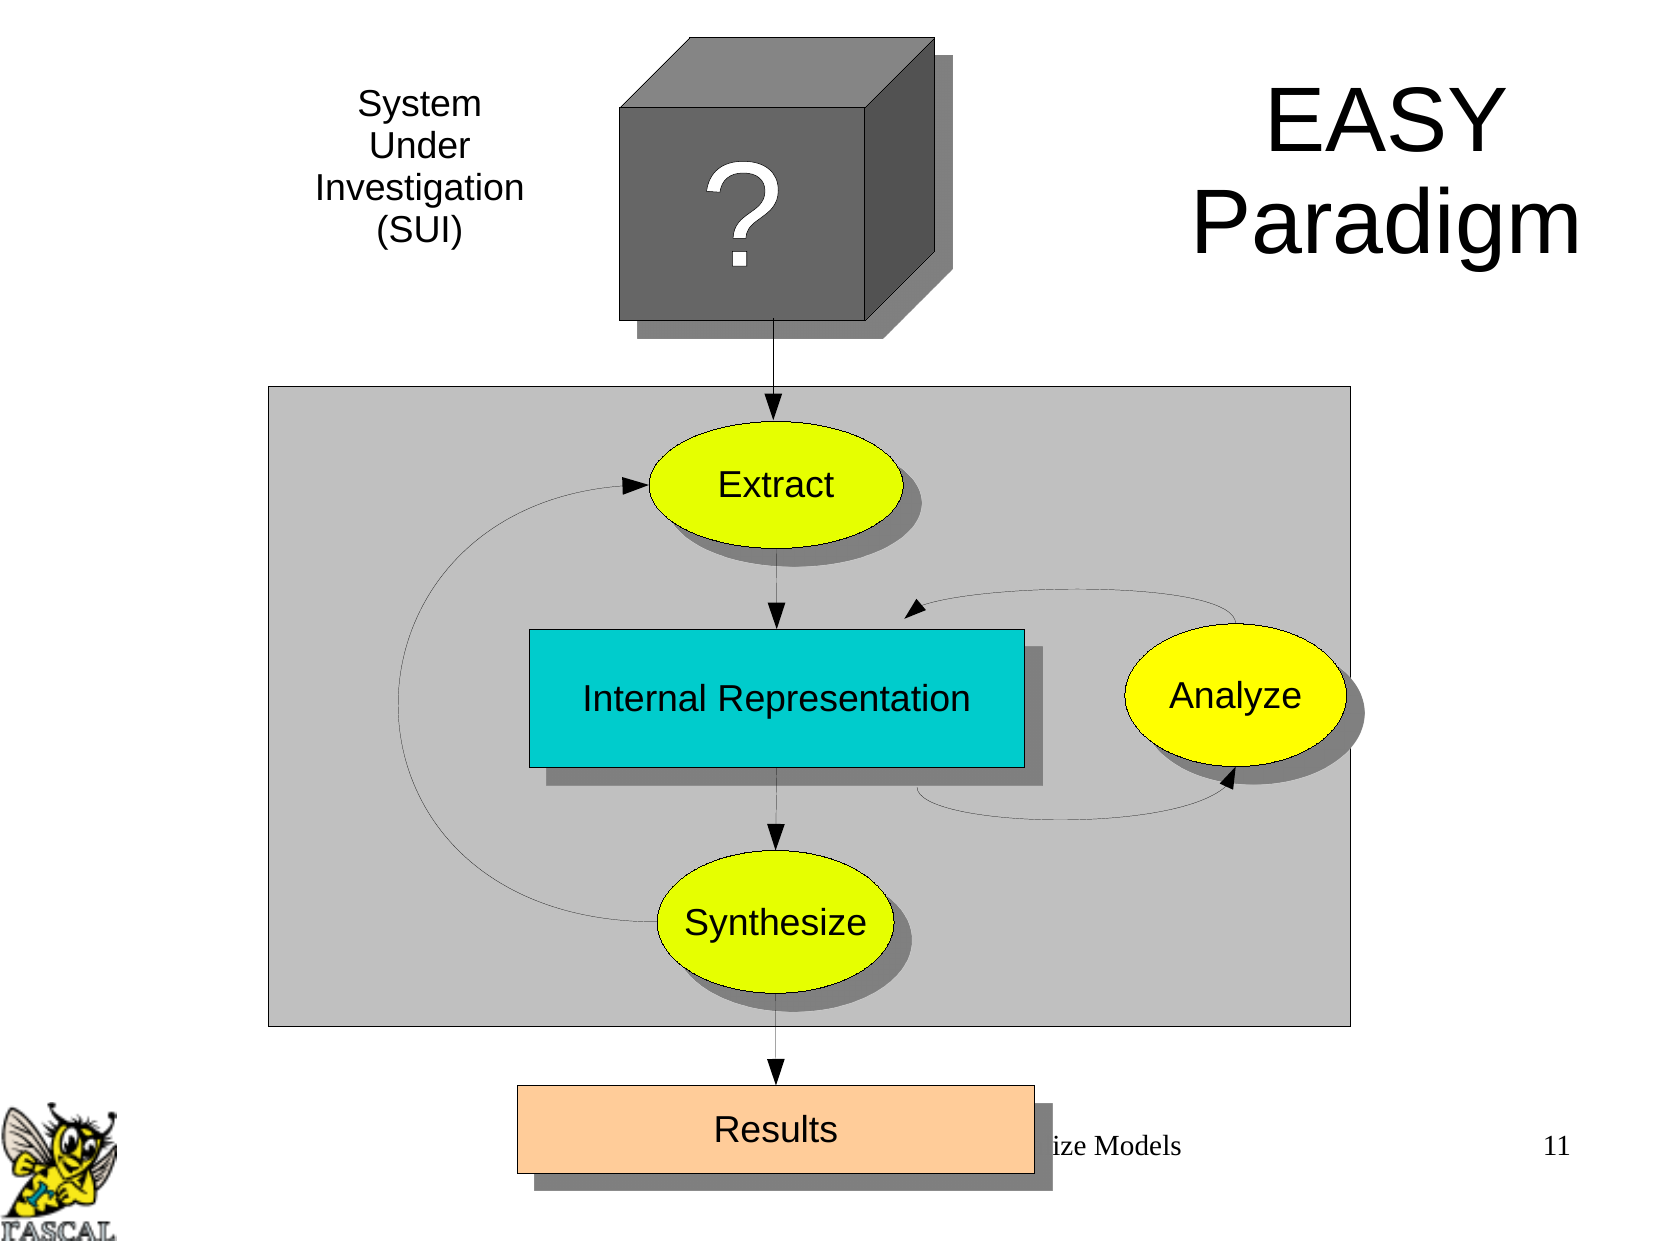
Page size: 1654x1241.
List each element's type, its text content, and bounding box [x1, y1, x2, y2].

text_box [268, 386, 775, 1027]
text_box Analyze [1124, 623, 1347, 767]
picture [0, 1102, 117, 1241]
text_box ? [619, 108, 864, 321]
text_box EASY Paradigm [1175, 60, 1599, 281]
text_box Results [517, 1085, 1035, 1174]
text_box [774, 386, 1351, 1027]
text_box Extract [649, 421, 904, 549]
text_box System Under Investigation (SUI) [300, 75, 540, 258]
text_box Internal Representation [529, 629, 1025, 768]
text_box Synthesize [657, 850, 895, 994]
text_box [399, 486, 776, 921]
